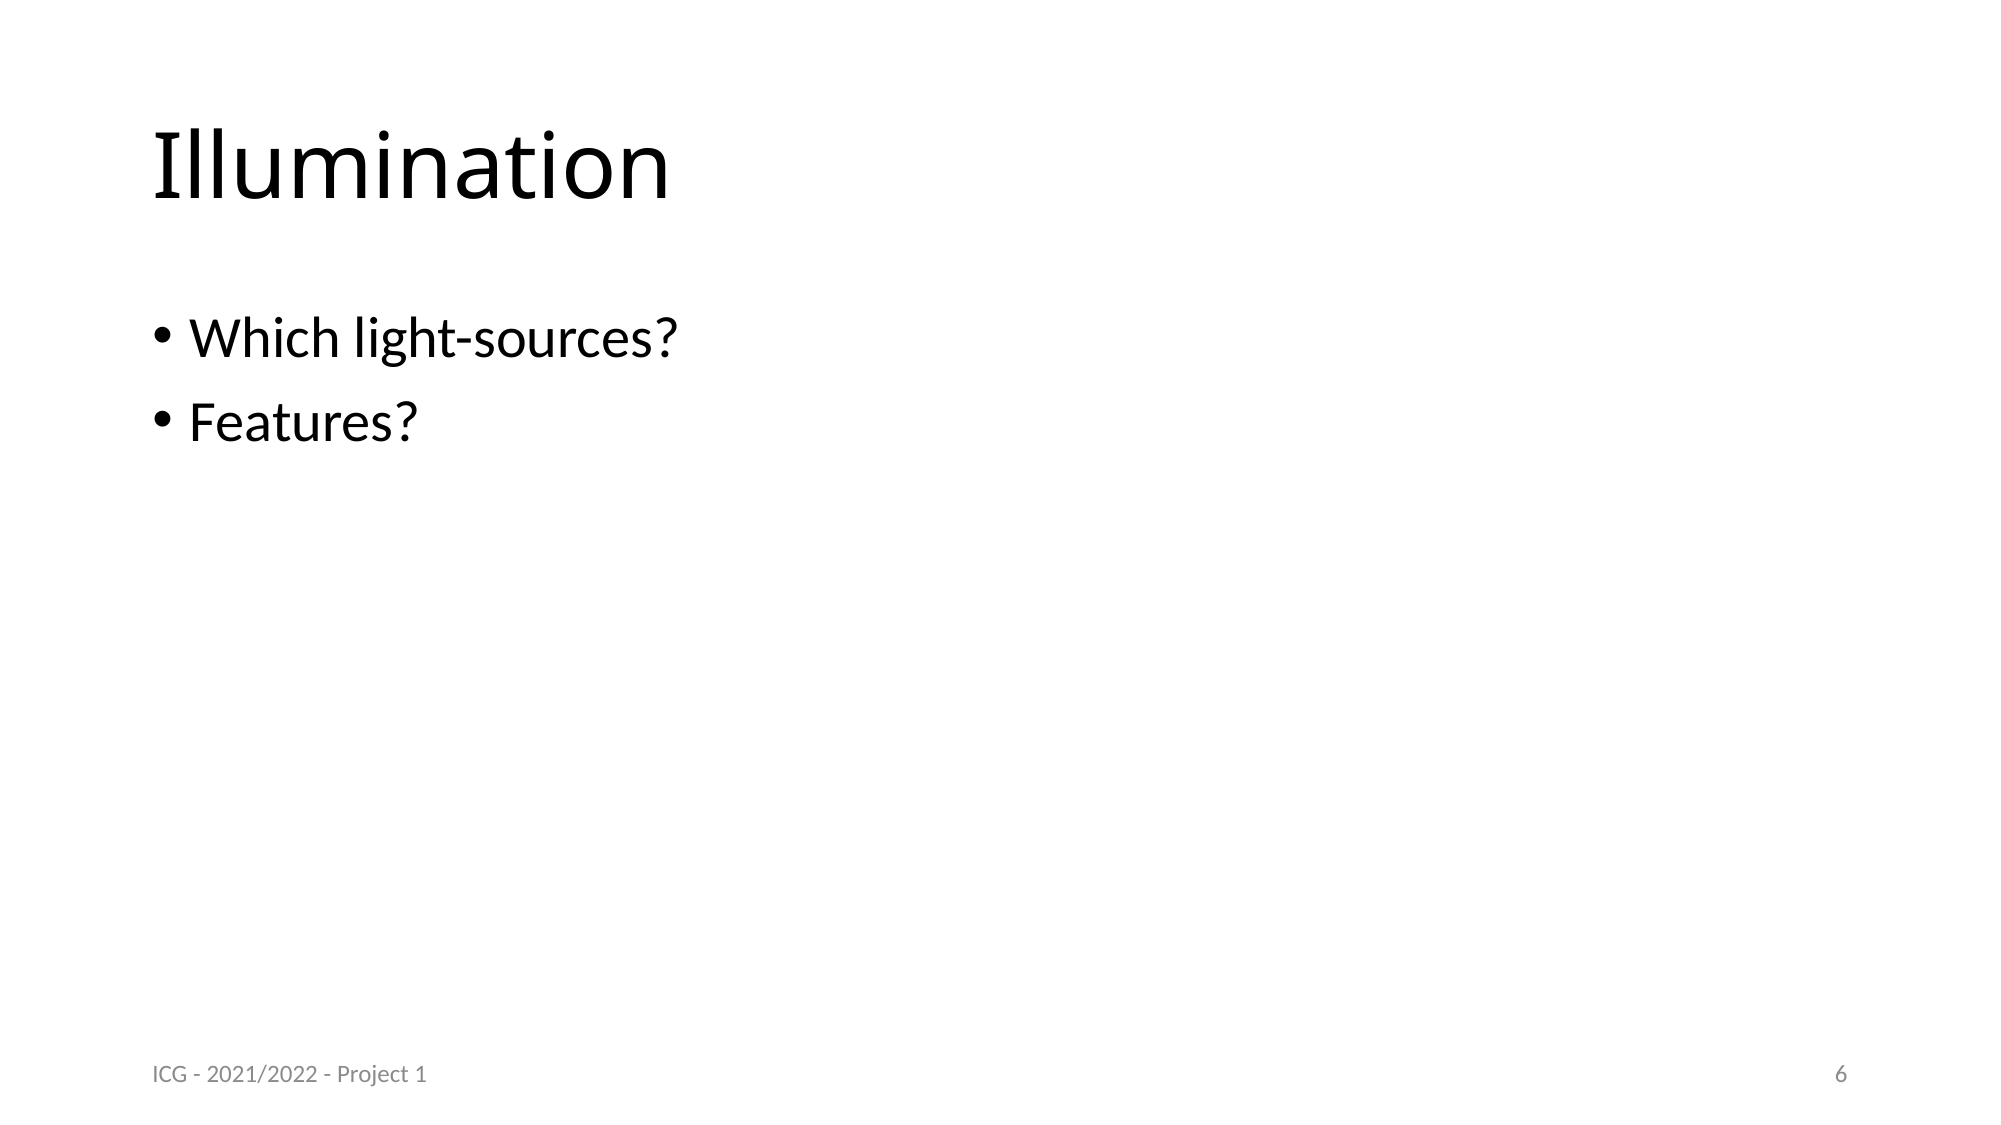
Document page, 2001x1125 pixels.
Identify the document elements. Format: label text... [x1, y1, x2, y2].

slide_number ICG - 2021/2022 - Project 1 [137, 1042, 588, 1103]
title Illumination [137, 59, 1863, 278]
list Which light-sources? Features? [137, 299, 1863, 1014]
